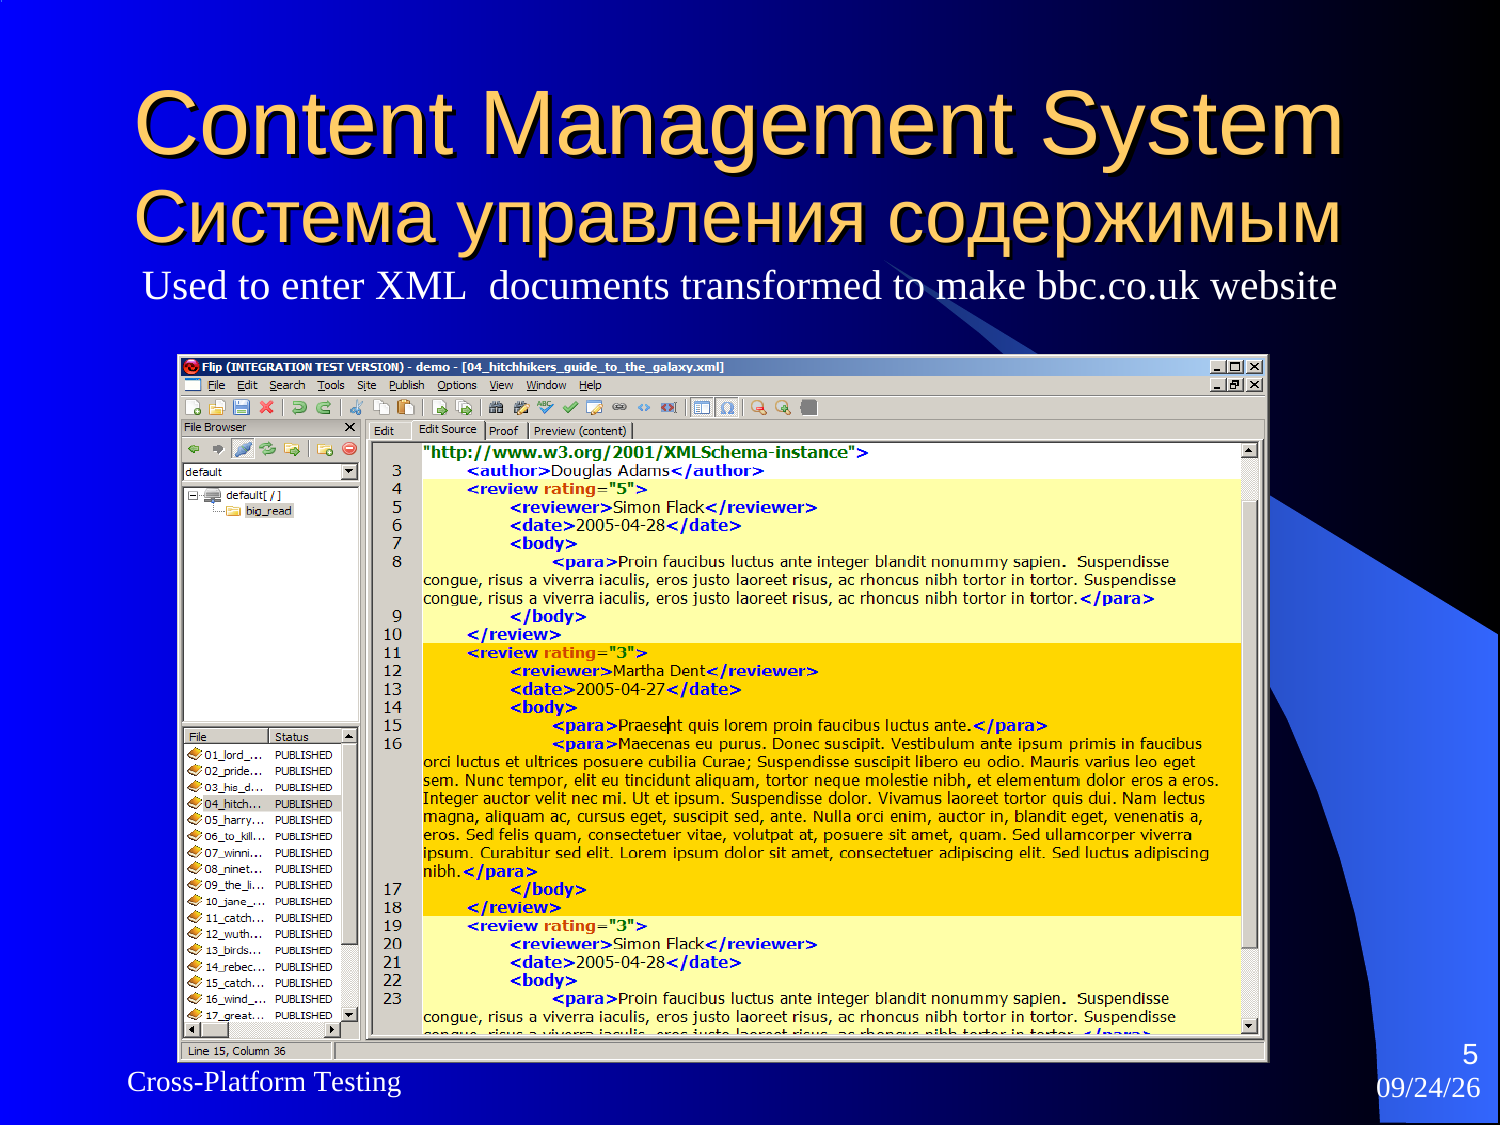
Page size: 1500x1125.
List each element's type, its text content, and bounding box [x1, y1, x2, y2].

picture [177, 354, 1270, 1063]
title Content Management System Система управления содержимым [118, 64, 1444, 266]
list Used to enter XML documents transformed to make bbc.co.uk website [111, 265, 1387, 1001]
